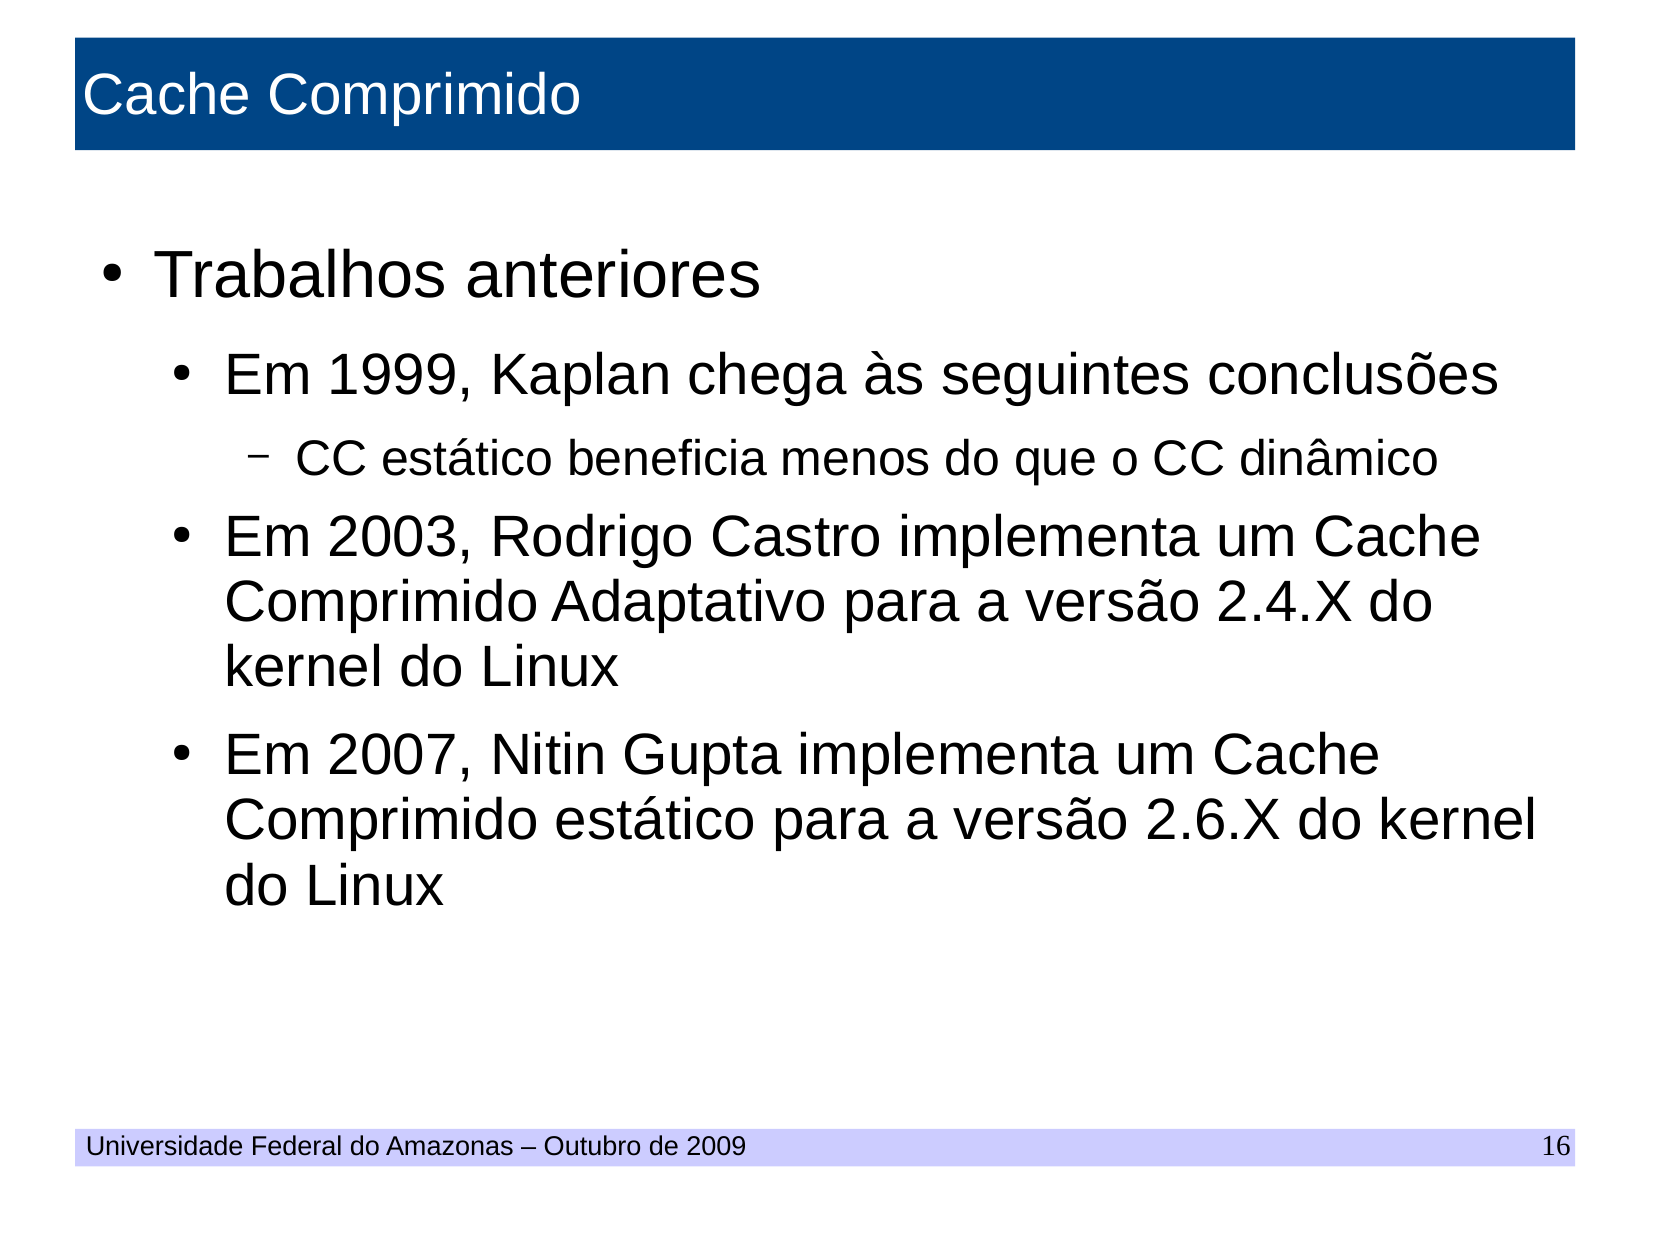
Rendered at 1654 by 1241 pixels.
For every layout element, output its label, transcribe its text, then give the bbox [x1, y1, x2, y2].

title Cache Comprimido [82, 43, 1571, 145]
list Trabalhos anteriores Em 1999, Kaplan chega às seguintes conclusões CC estático beneficia menos do que o CC dinâmico Em 2003, Rodrigo Castro implementa um Cache Comprimido Adaptativo para a versão 2.4.X do kernel do Linux Em 2007, Nitin Gupta implementa um Cache Comprimido estático para a versão 2.6.X do kernel do Linux [82, 237, 1571, 1056]
